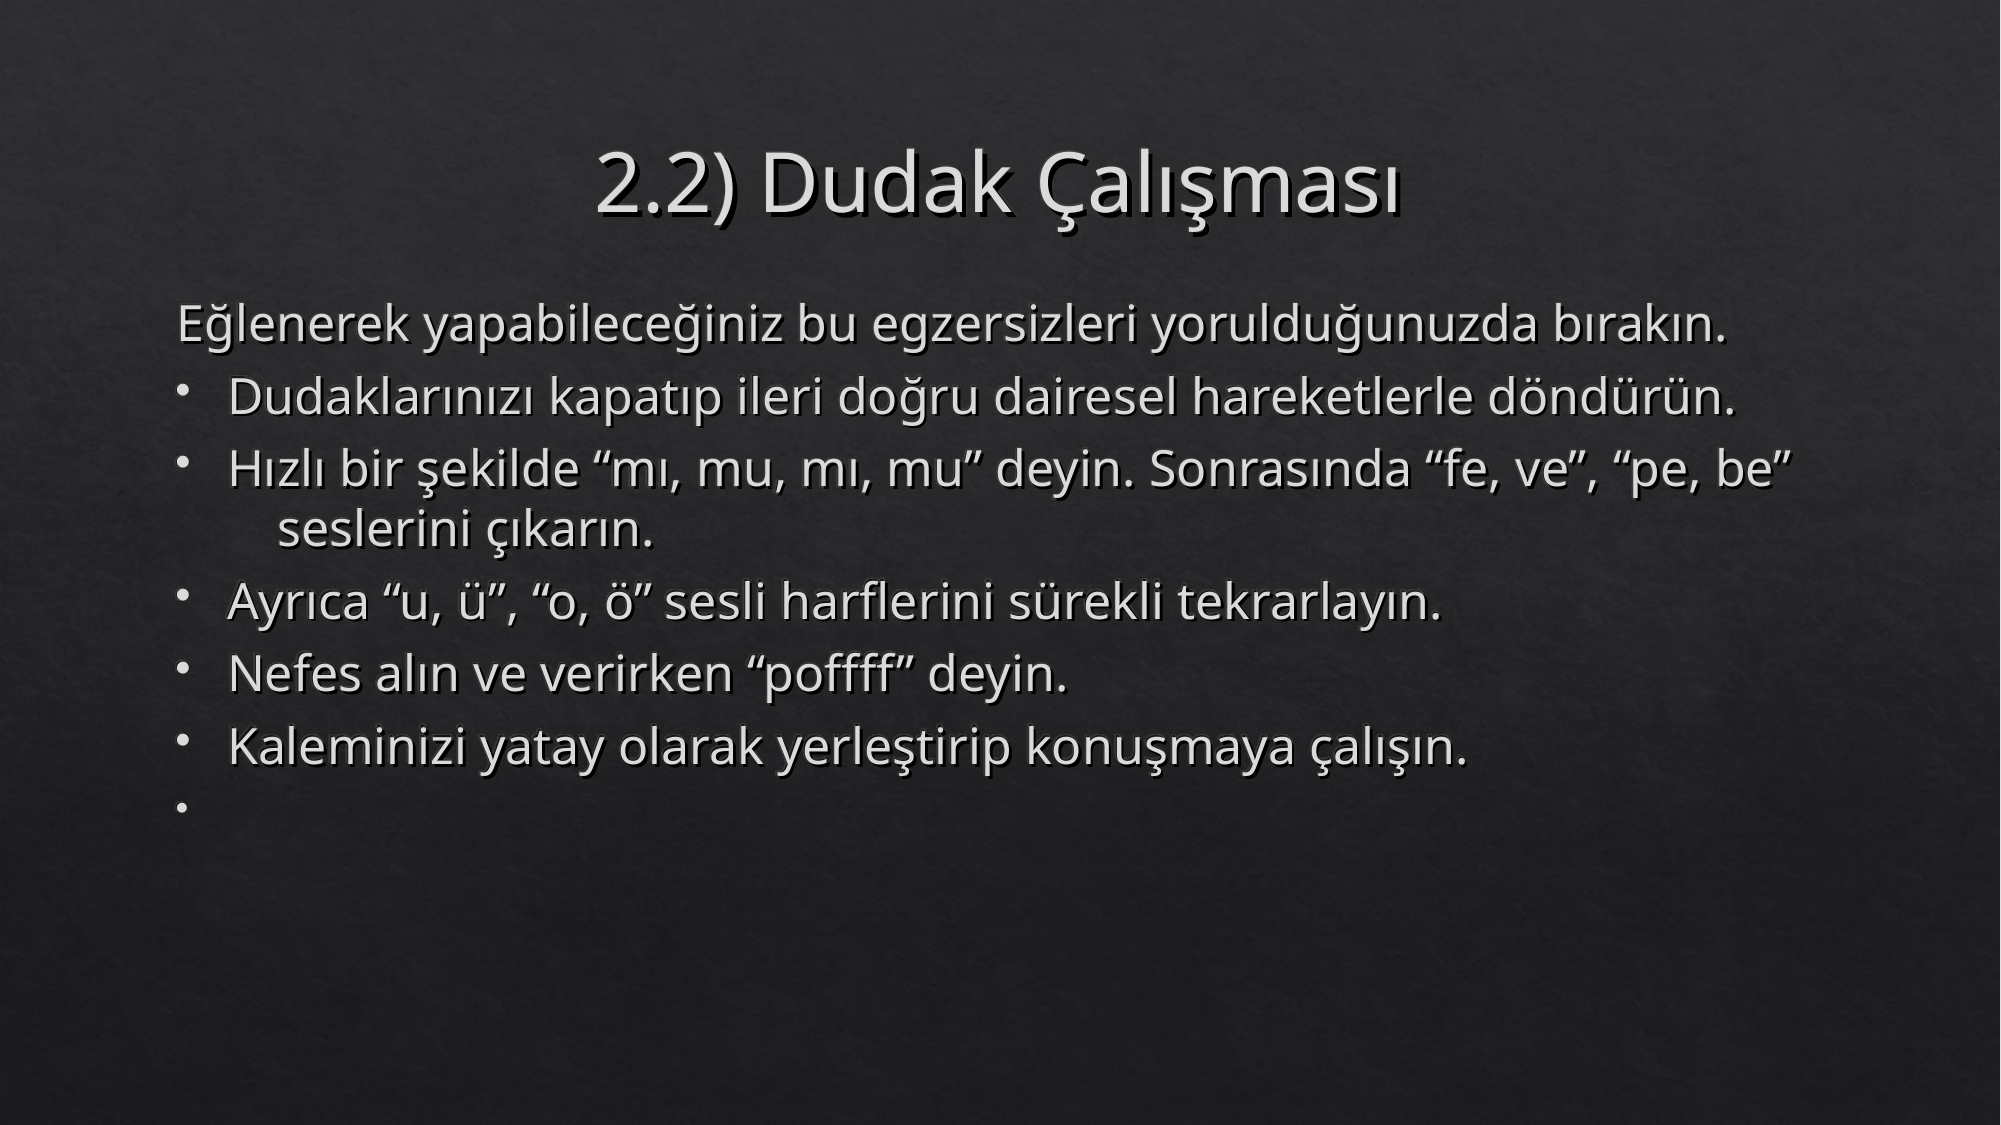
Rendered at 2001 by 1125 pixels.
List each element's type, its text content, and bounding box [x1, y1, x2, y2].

list Eğlenerek yapabileceğiniz bu egzersizleri yorulduğunuzda bırakın. Dudaklarınızı kapatıp ileri doğru dairesel hareketlerle döndürün. Hızlı bir şekilde “mı, mu, mı, mu” deyin. Sonrasında “fe, ve”, “pe, be” seslerini çıkarın. Ayrıca “u, ü”, “o, ö” sesli harflerini sürekli tekrarlayın. Nefes alın ve verirken “poffff” deyin. Kaleminizi yatay olarak yerleştirip konuşmaya çalışın. [149, 284, 1849, 950]
title 2.2) Dudak Çalışması [149, 99, 1849, 260]
